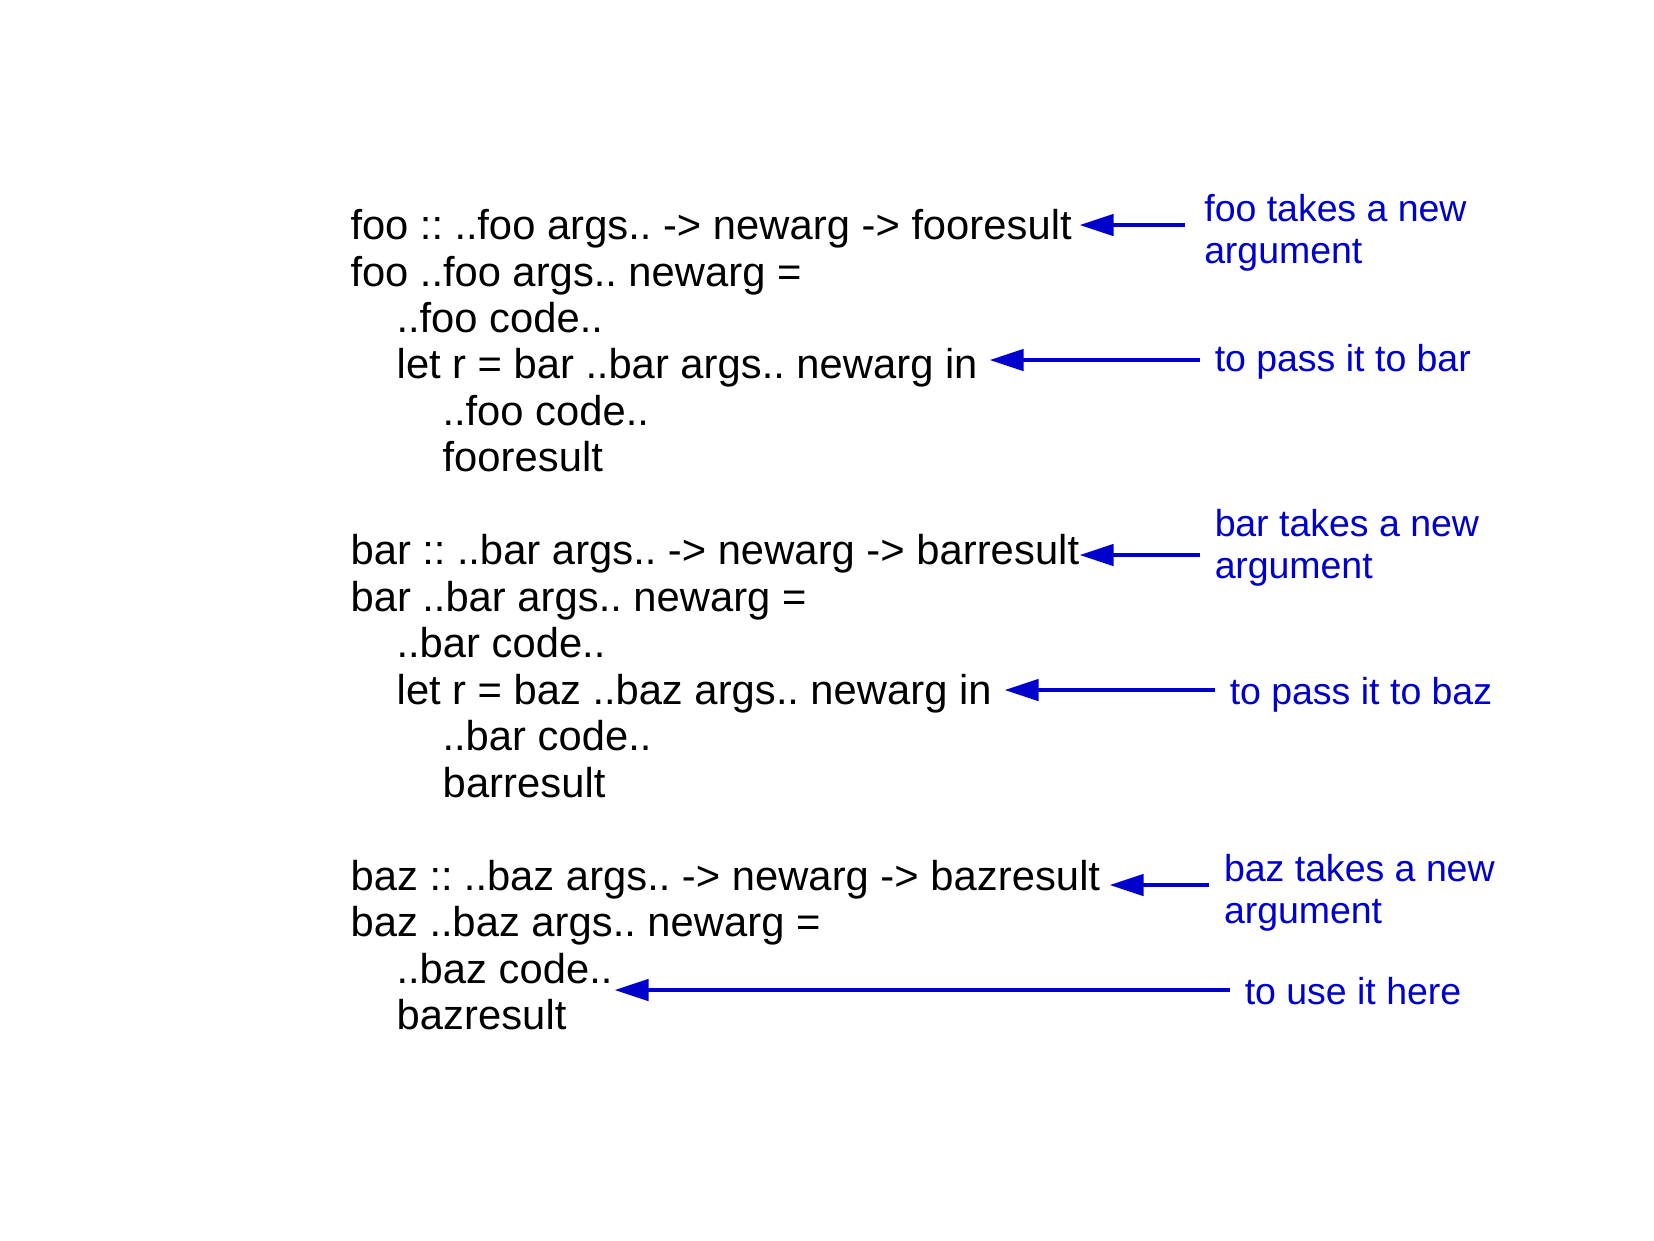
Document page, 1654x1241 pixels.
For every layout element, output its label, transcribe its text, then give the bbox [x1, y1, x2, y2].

subtitle foo :: ..foo args.. -> newarg -> fooresult foo ..foo args.. newarg = ..foo code.. let r = bar ..bar args.. newarg in ..foo code.. fooresult bar :: ..bar args.. -> newarg -> barresult bar ..bar args.. newarg = ..bar code.. let r = baz ..baz args.. newarg in ..bar code.. barresult baz :: ..baz args.. -> newarg -> bazresult baz ..baz args.. newarg = ..baz code.. bazresult [304, 197, 1349, 1044]
text_box foo takes a new argument [1189, 180, 1482, 279]
text_box to pass it to baz [1215, 663, 1508, 721]
text_box bar takes a new argument [1200, 495, 1494, 594]
text_box to use it here [1230, 963, 1477, 1021]
text_box baz takes a new argument [1209, 840, 1510, 939]
text_box to pass it to bar [1200, 330, 1486, 387]
